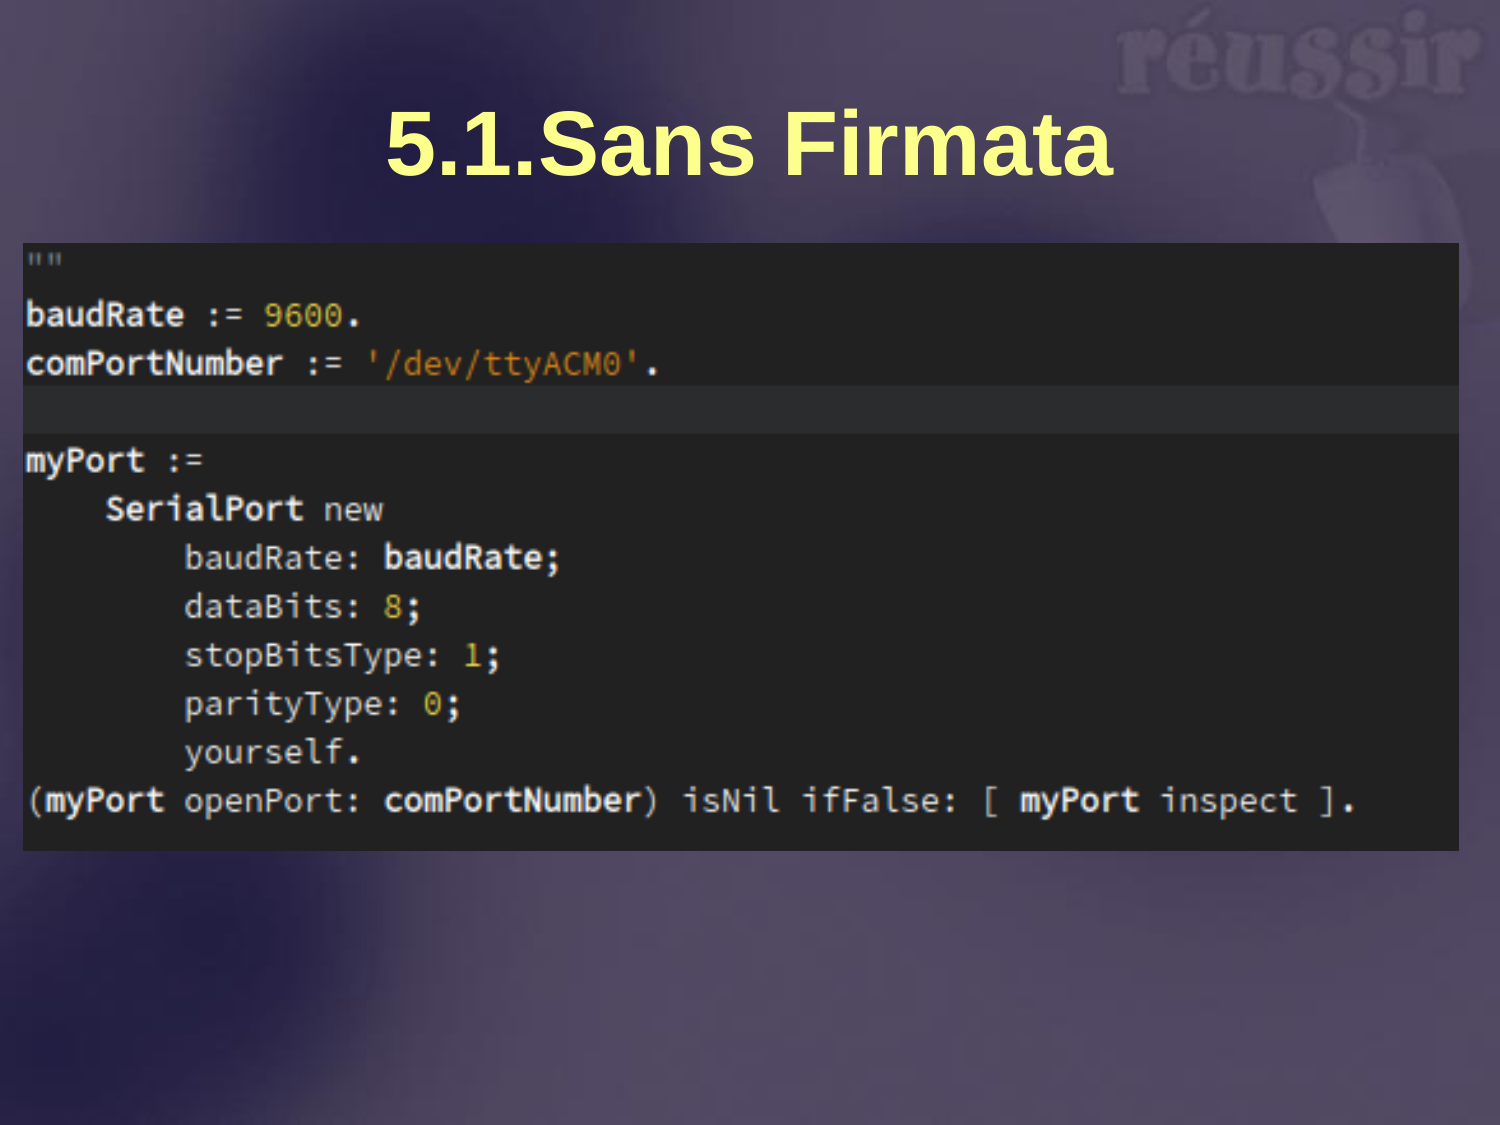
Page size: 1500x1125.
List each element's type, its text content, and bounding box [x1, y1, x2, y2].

list Une interface permettant d’ échanger les informations avec le monde extérieur. [75, 851, 1425, 1047]
title 5.1.Sans Firmata [75, 45, 1425, 233]
picture [0, 0, 1500, 1125]
